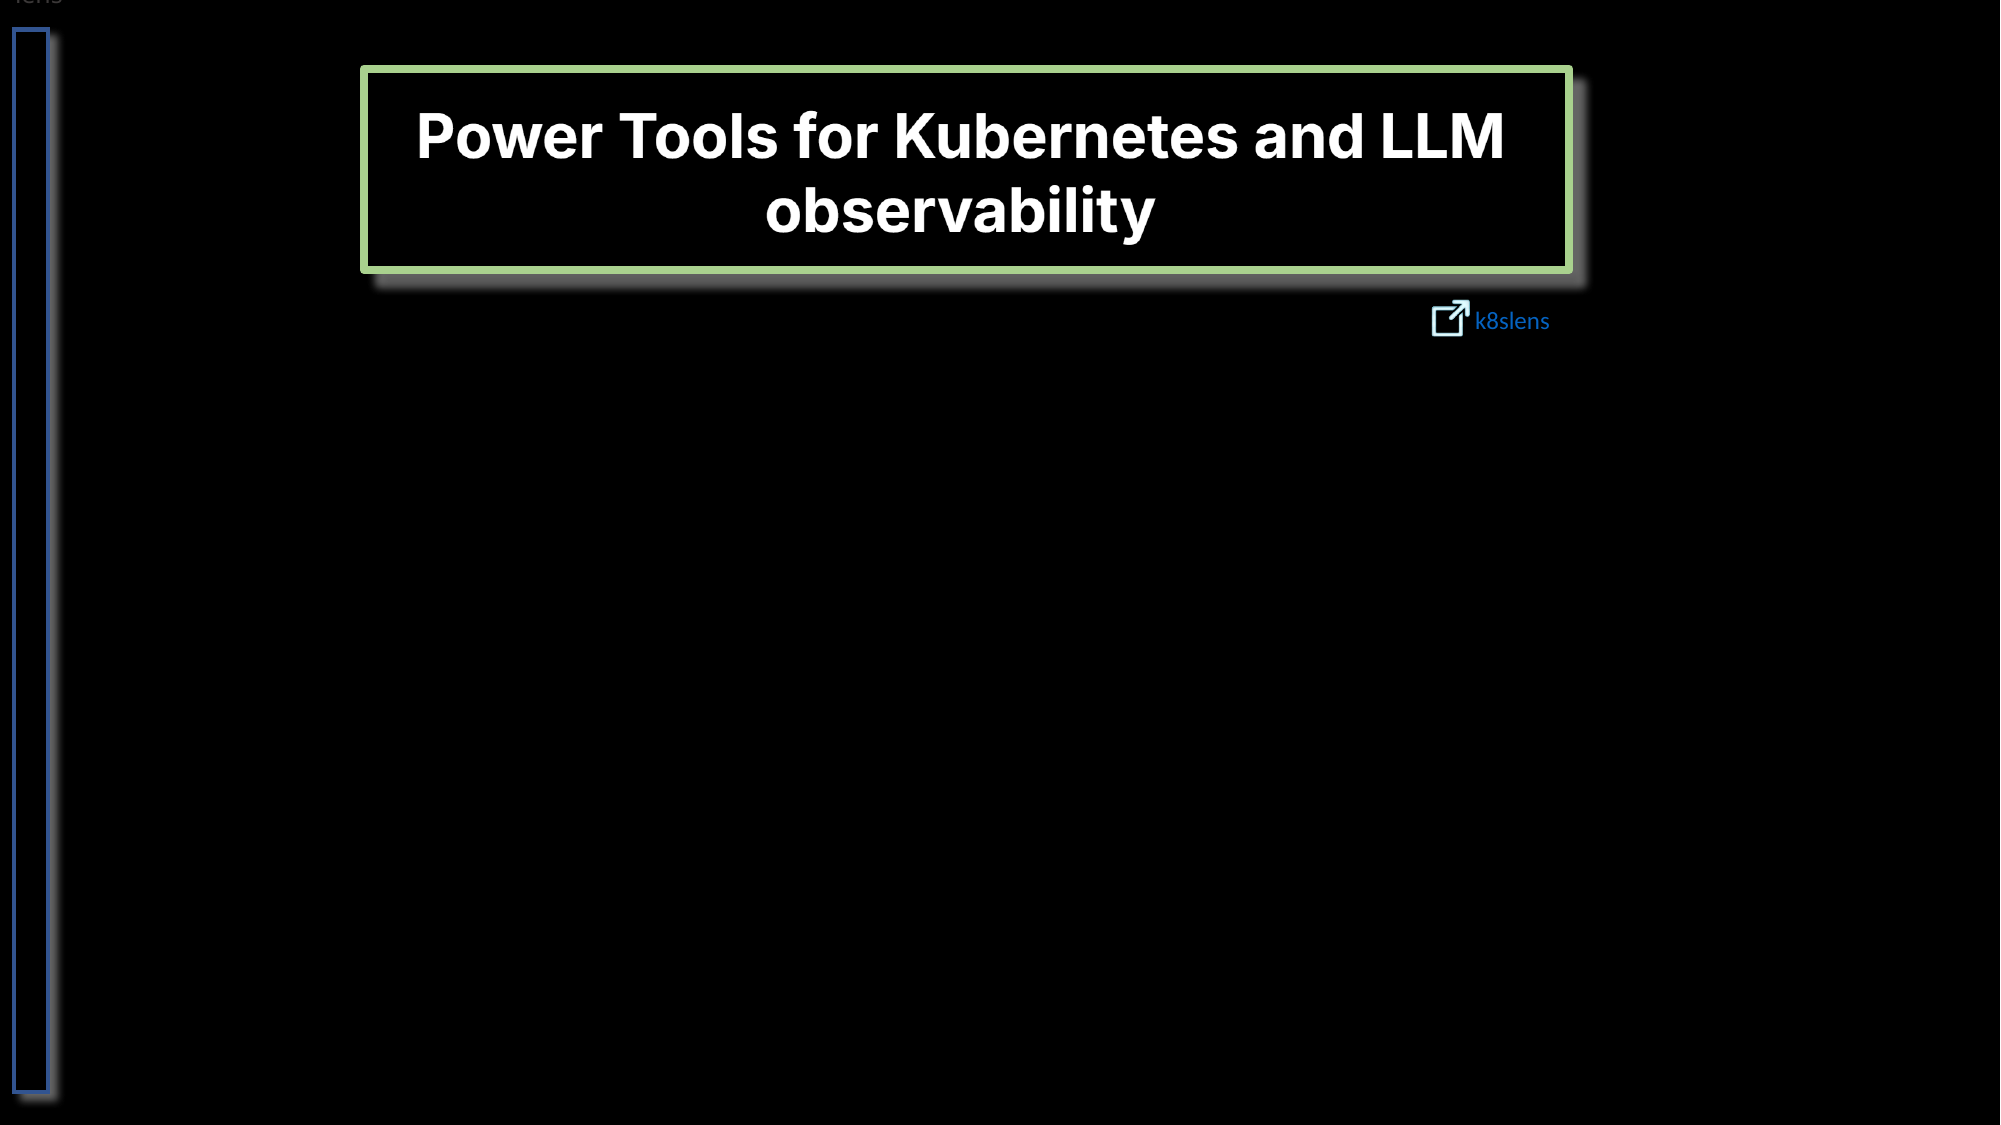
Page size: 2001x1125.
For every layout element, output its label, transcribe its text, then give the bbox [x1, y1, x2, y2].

picture [368, 72, 1565, 266]
picture [1427, 295, 1474, 341]
text_box k8slens [1460, 297, 1565, 343]
title 3. lens [0, 0, 96, 1125]
